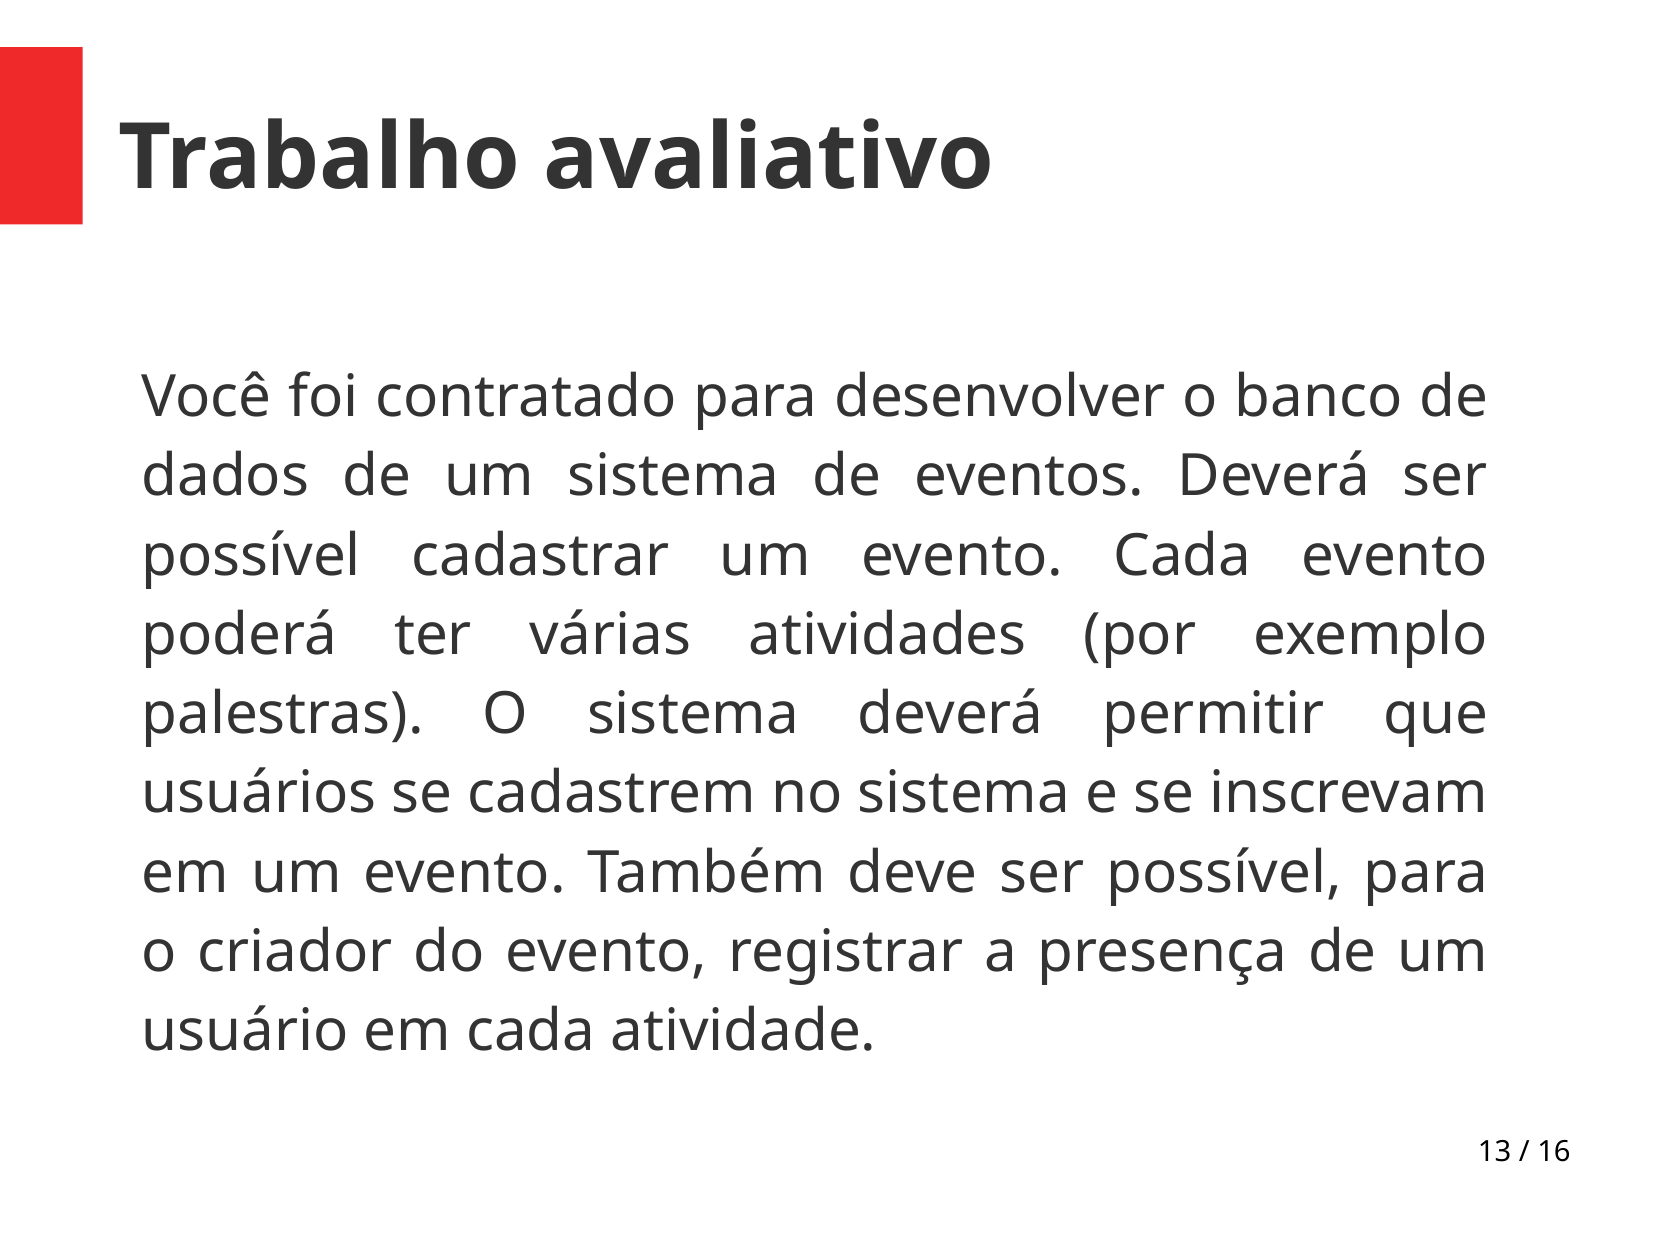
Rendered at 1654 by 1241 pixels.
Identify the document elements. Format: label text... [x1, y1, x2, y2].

title Trabalho avaliativo [118, 49, 1571, 257]
list Você foi contratado para desenvolver o banco de dados de um sistema de eventos. Deverá ser possível cadastrar um evento. Cada evento poderá ter várias atividades (por exemplo palestras). O sistema deverá permitir que usuários se cadastrem no sistema e se inscrevam em um evento. Também deve ser possível, para o criador do evento, registrar a presença de um usuário em cada atividade. [70, 354, 1489, 1074]
